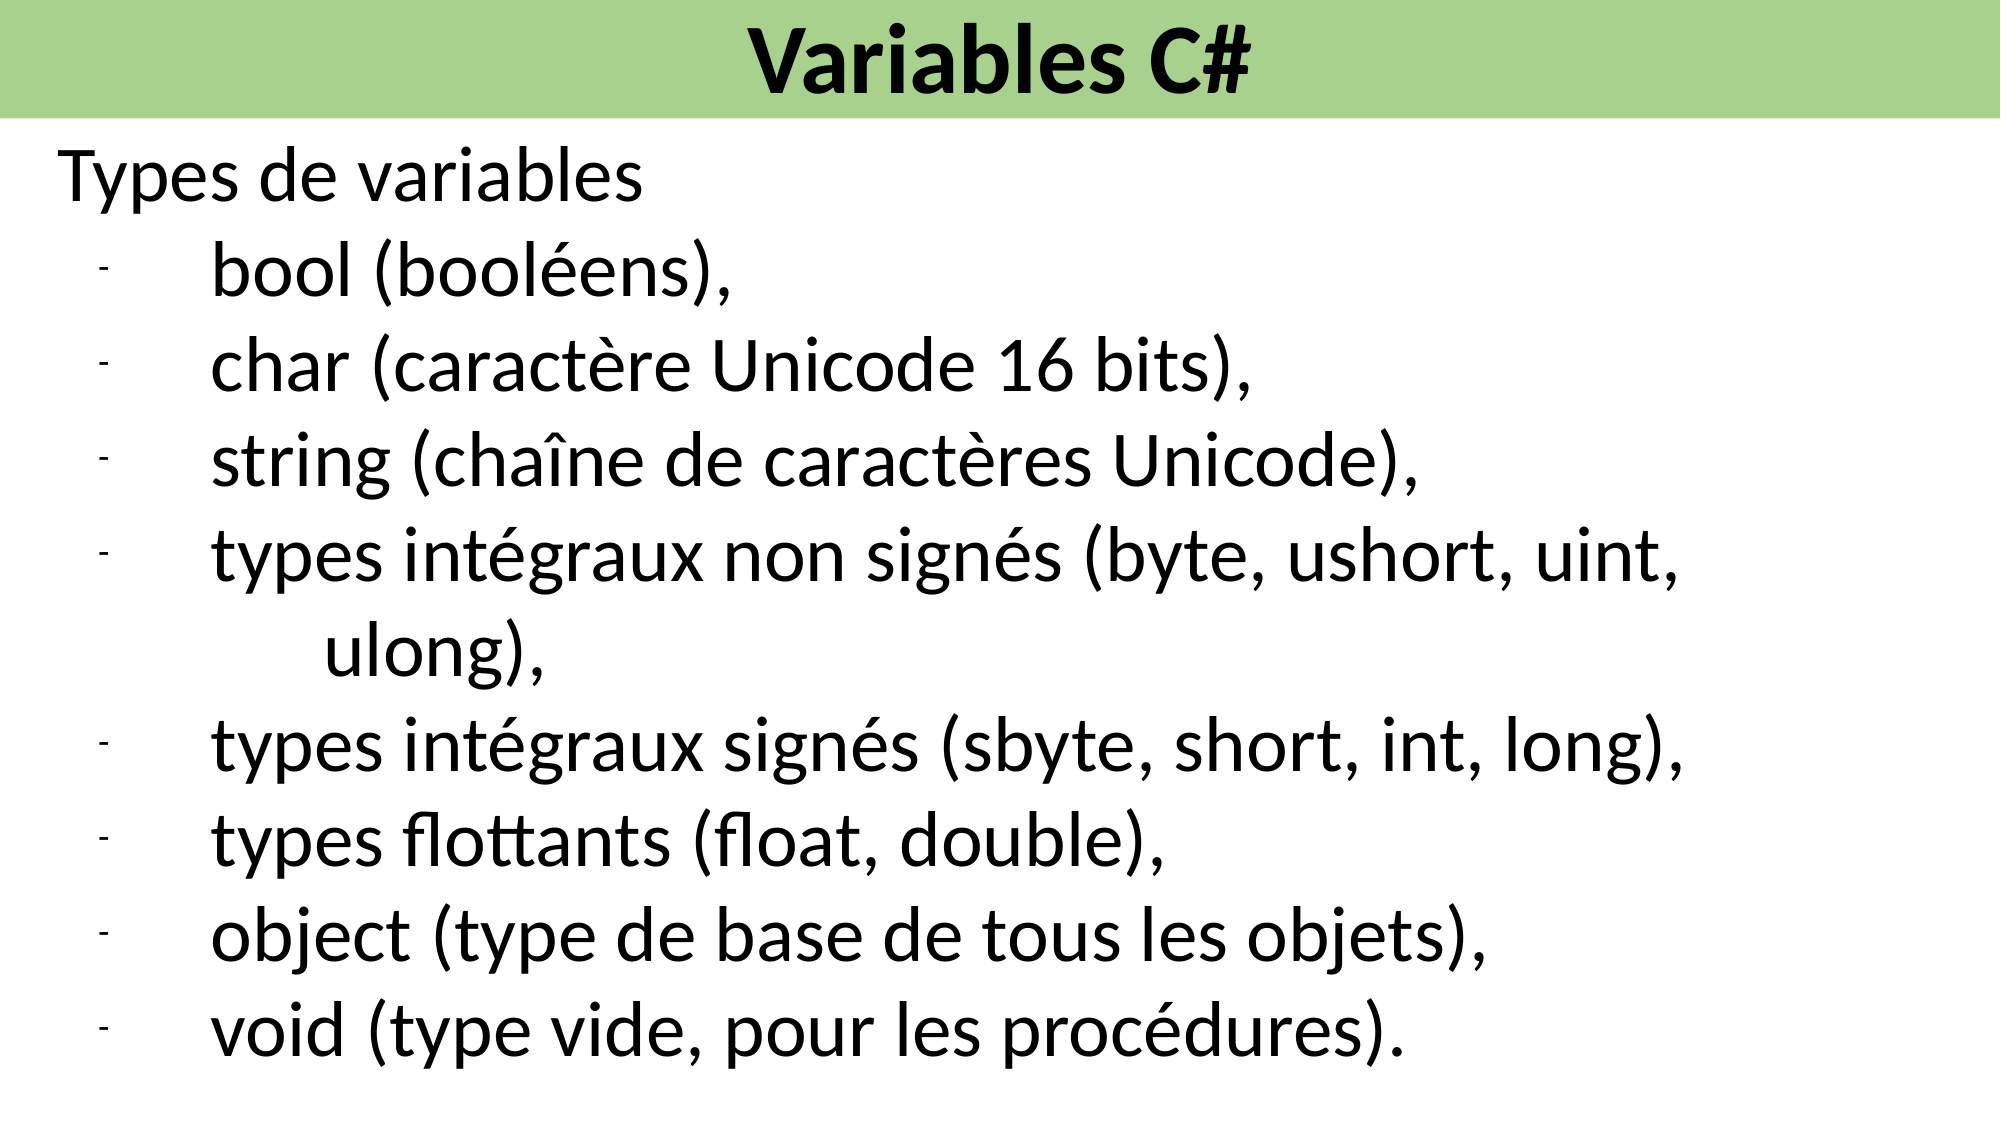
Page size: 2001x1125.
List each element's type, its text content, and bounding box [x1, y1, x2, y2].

text_box Types de variables bool (booléens), char (caractère Unicode 16 bits), string (chaîne de caractères Unicode), types intégraux non signés (byte, ushort, uint, ulong), types intégraux signés (sbyte, short, int, long), types flottants (float, double), object (type de base de tous les objets), void (type vide, pour les procédures). [42, 114, 1941, 994]
title Variables C# [0, 0, 2000, 119]
